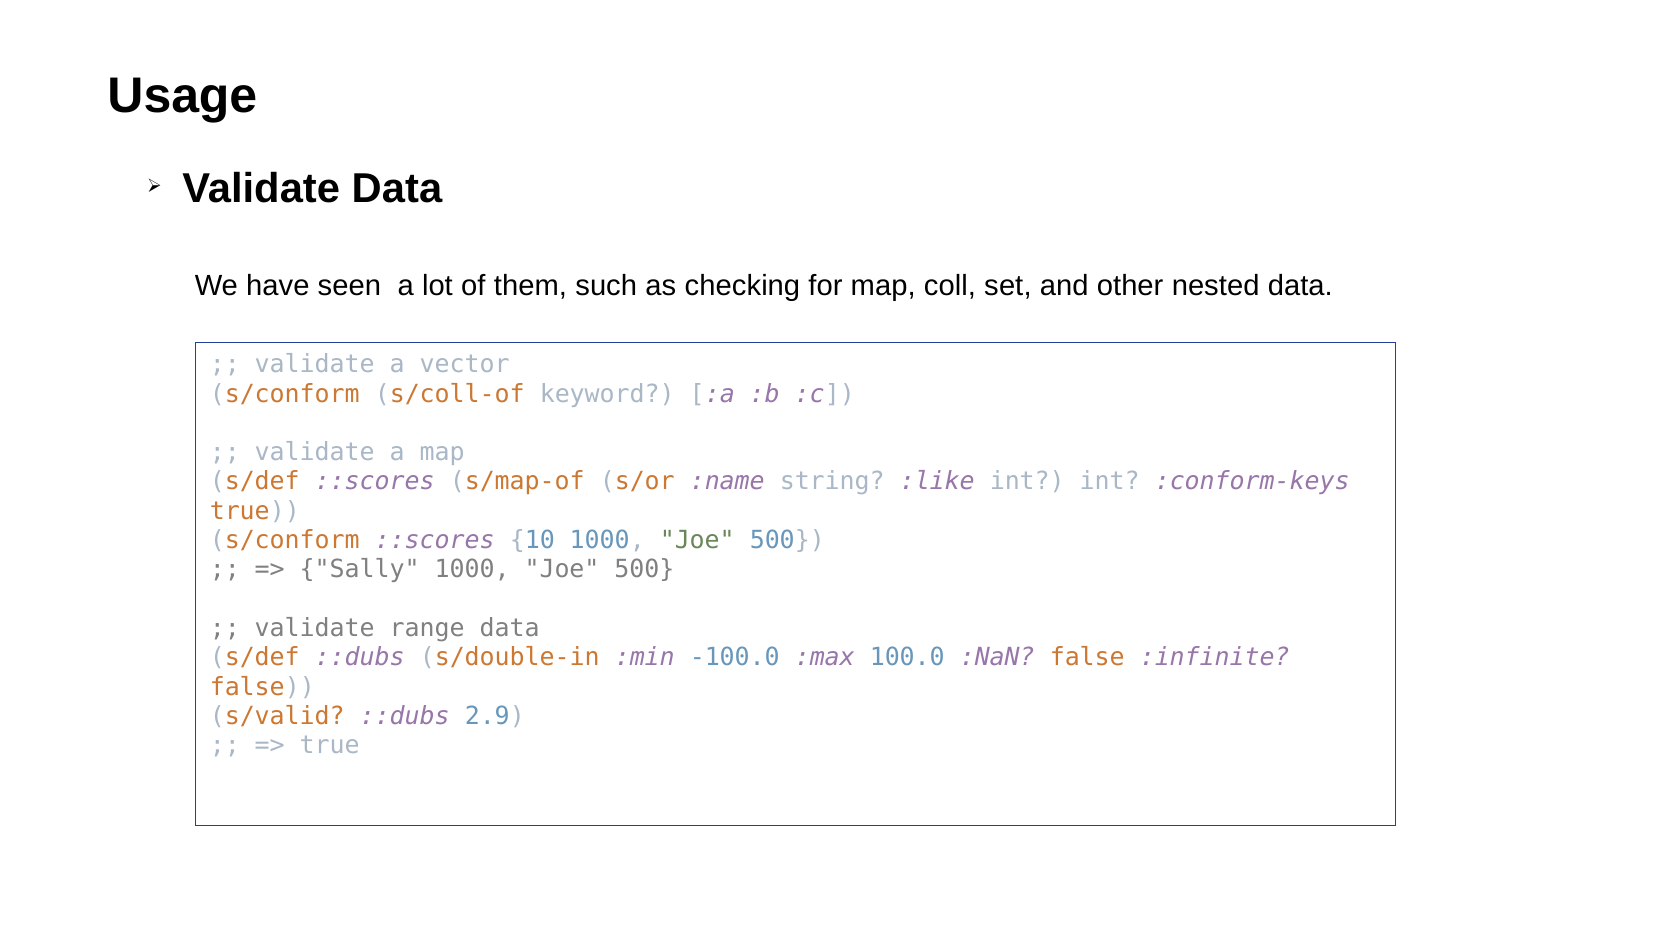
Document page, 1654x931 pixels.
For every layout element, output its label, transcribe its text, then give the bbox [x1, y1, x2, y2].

text_box We have seen a lot of them, such as checking for map, coll, set, and other nested data. [180, 261, 1546, 319]
text_box Usage [92, 60, 858, 131]
text_box Validate Data [132, 157, 733, 220]
text_box ;; validate a vector (s/conform (s/coll-of keyword?) [:a :b :c]) ;; validate a map (s/def ::scores (s/map-of (s/or :name string? :like int?) int? :conform-keys true)) (s/conform ::scores {10 1000, "Joe" 500}) ;; => {"Sally" 1000, "Joe" 500} ;; validate range data (s/def ::dubs (s/double-in :min -100.0 :max 100.0 :NaN? false :infinite? false)) (s/valid? ::dubs 2.9) ;; => true [195, 342, 1396, 826]
